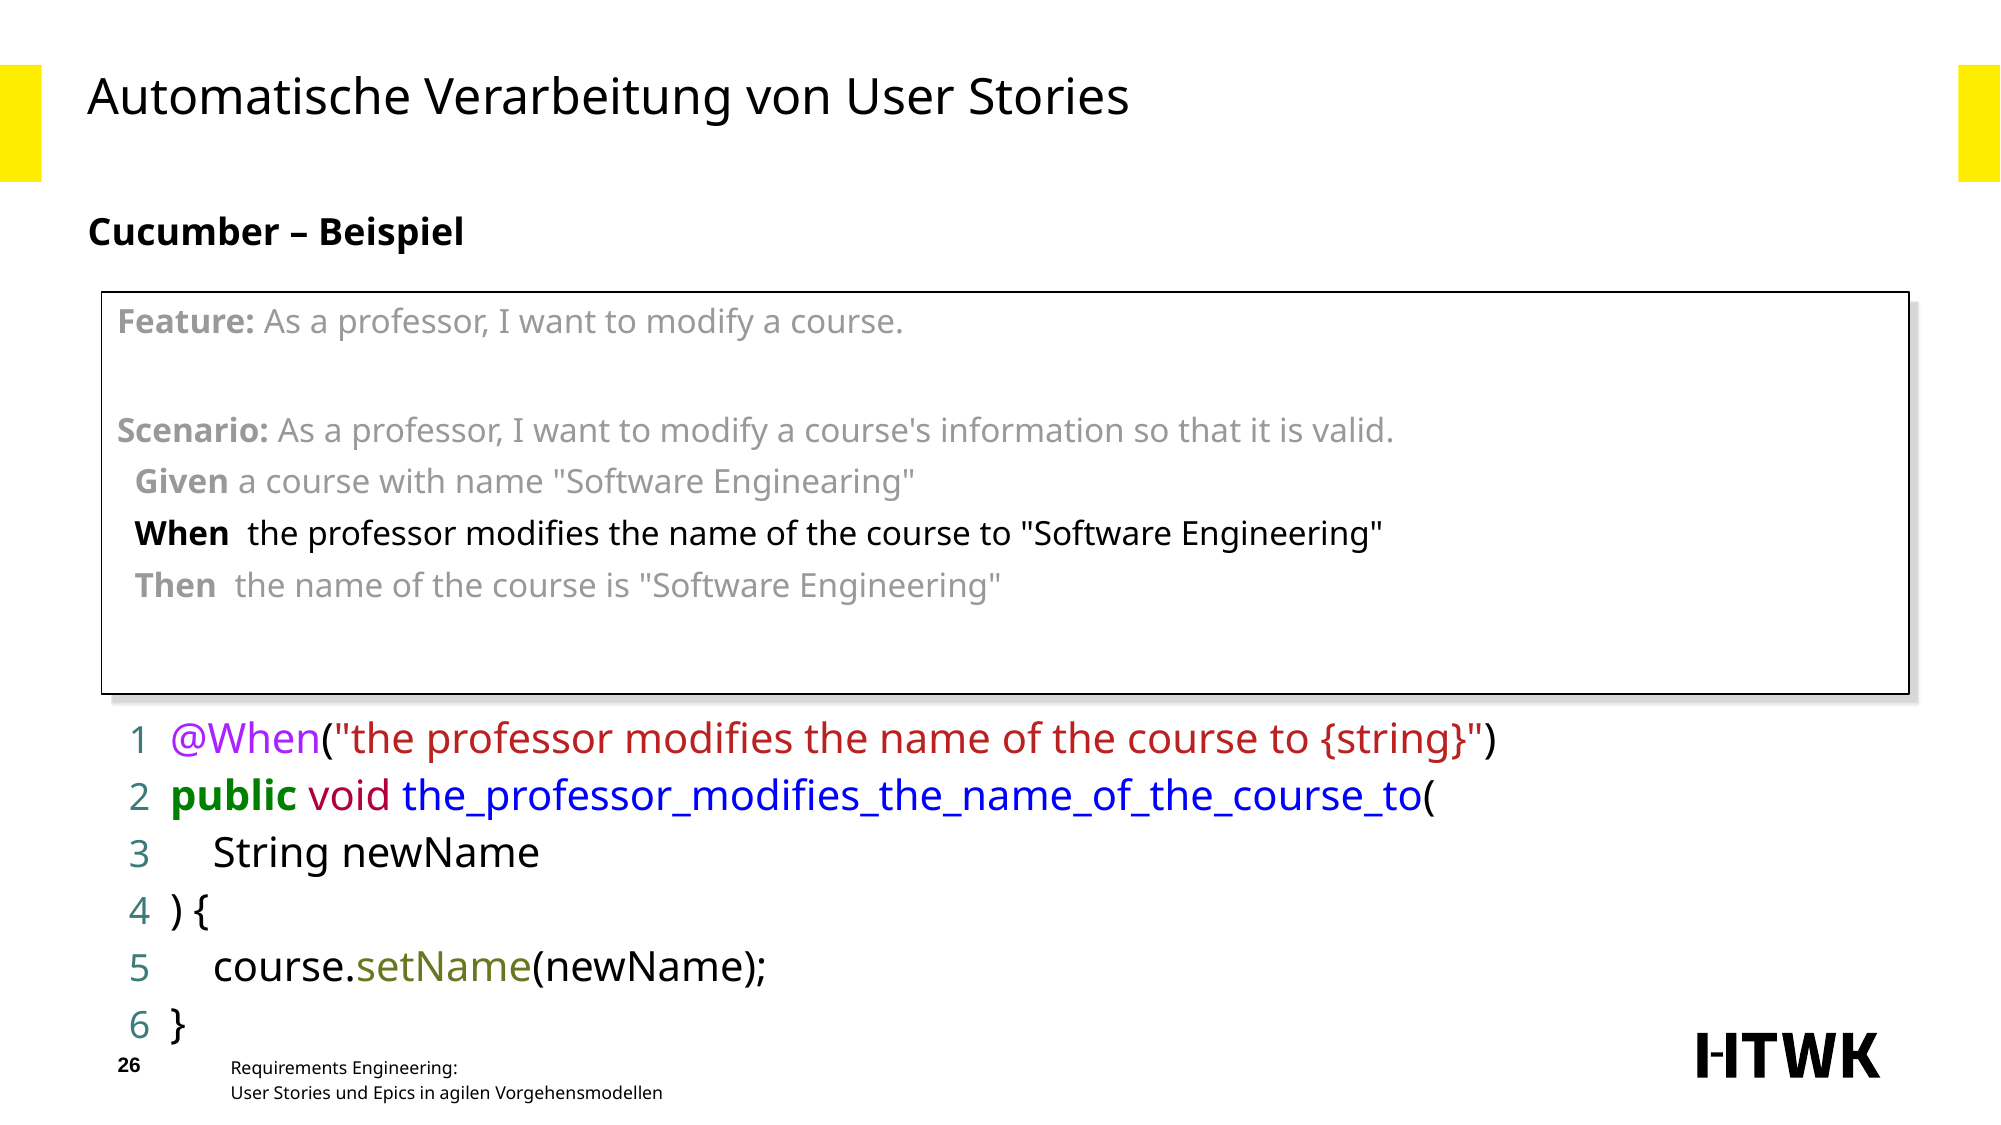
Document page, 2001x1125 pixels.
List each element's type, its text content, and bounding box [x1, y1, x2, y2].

text_box Cucumber – Beispiel [87, 207, 1388, 302]
text_box 1 @When("the professor modifies the name of the course to {string}") 2 public void the_professor_modifies_the_name_of_the_course_to( 3 String newName 4 ) { 5 course.setName(newName); 6 } [114, 701, 1886, 1125]
text_box Feature: As a professor, I want to modify a course. Scenario: As a professor, I want to modify a course's information so that it is valid. Given a course with name "Software Enginearing" When the professor modifies the name of the course to "Software Engineering" Then the name of the course is "Software Engineering" [101, 292, 1909, 694]
title Automatische Verarbeitung von User Stories [87, 59, 1412, 177]
